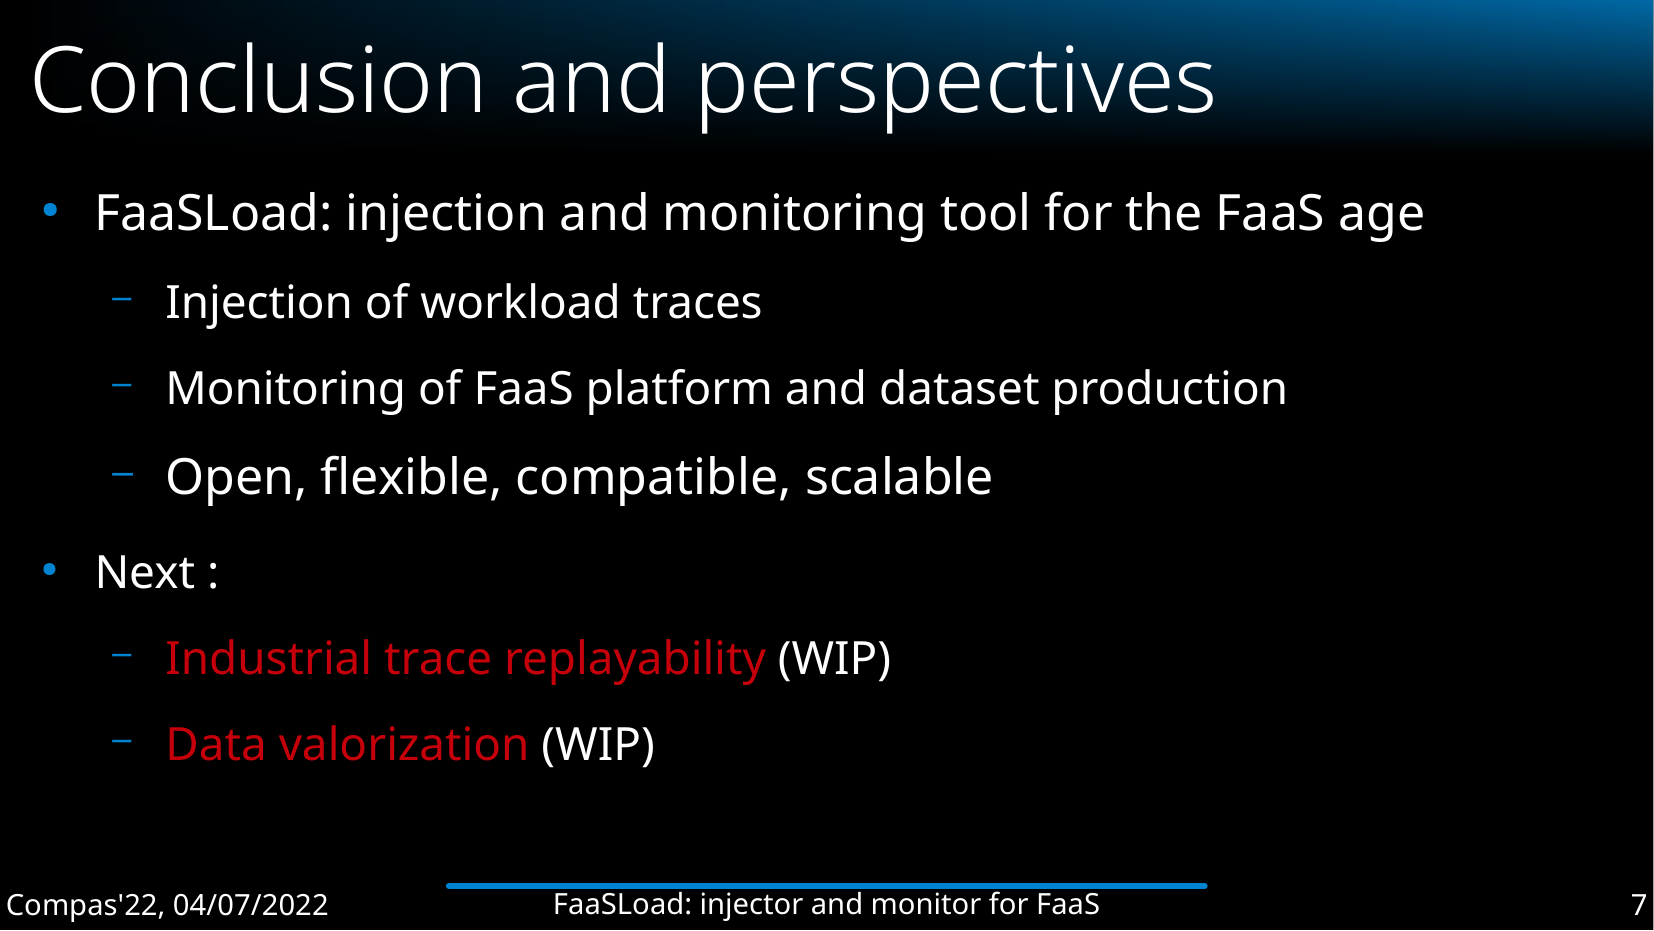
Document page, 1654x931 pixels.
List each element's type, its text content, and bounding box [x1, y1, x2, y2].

title Conclusion and perspectives [0, 0, 1654, 154]
list FaaSLoad: injection and monitoring tool for the FaaS age Injection of workload traces Monitoring of FaaS platform and dataset production Open, flexible, compatible, scalable Next : Industrial trace replayability (WIP) Data valorization (WIP) [23, 177, 1630, 851]
